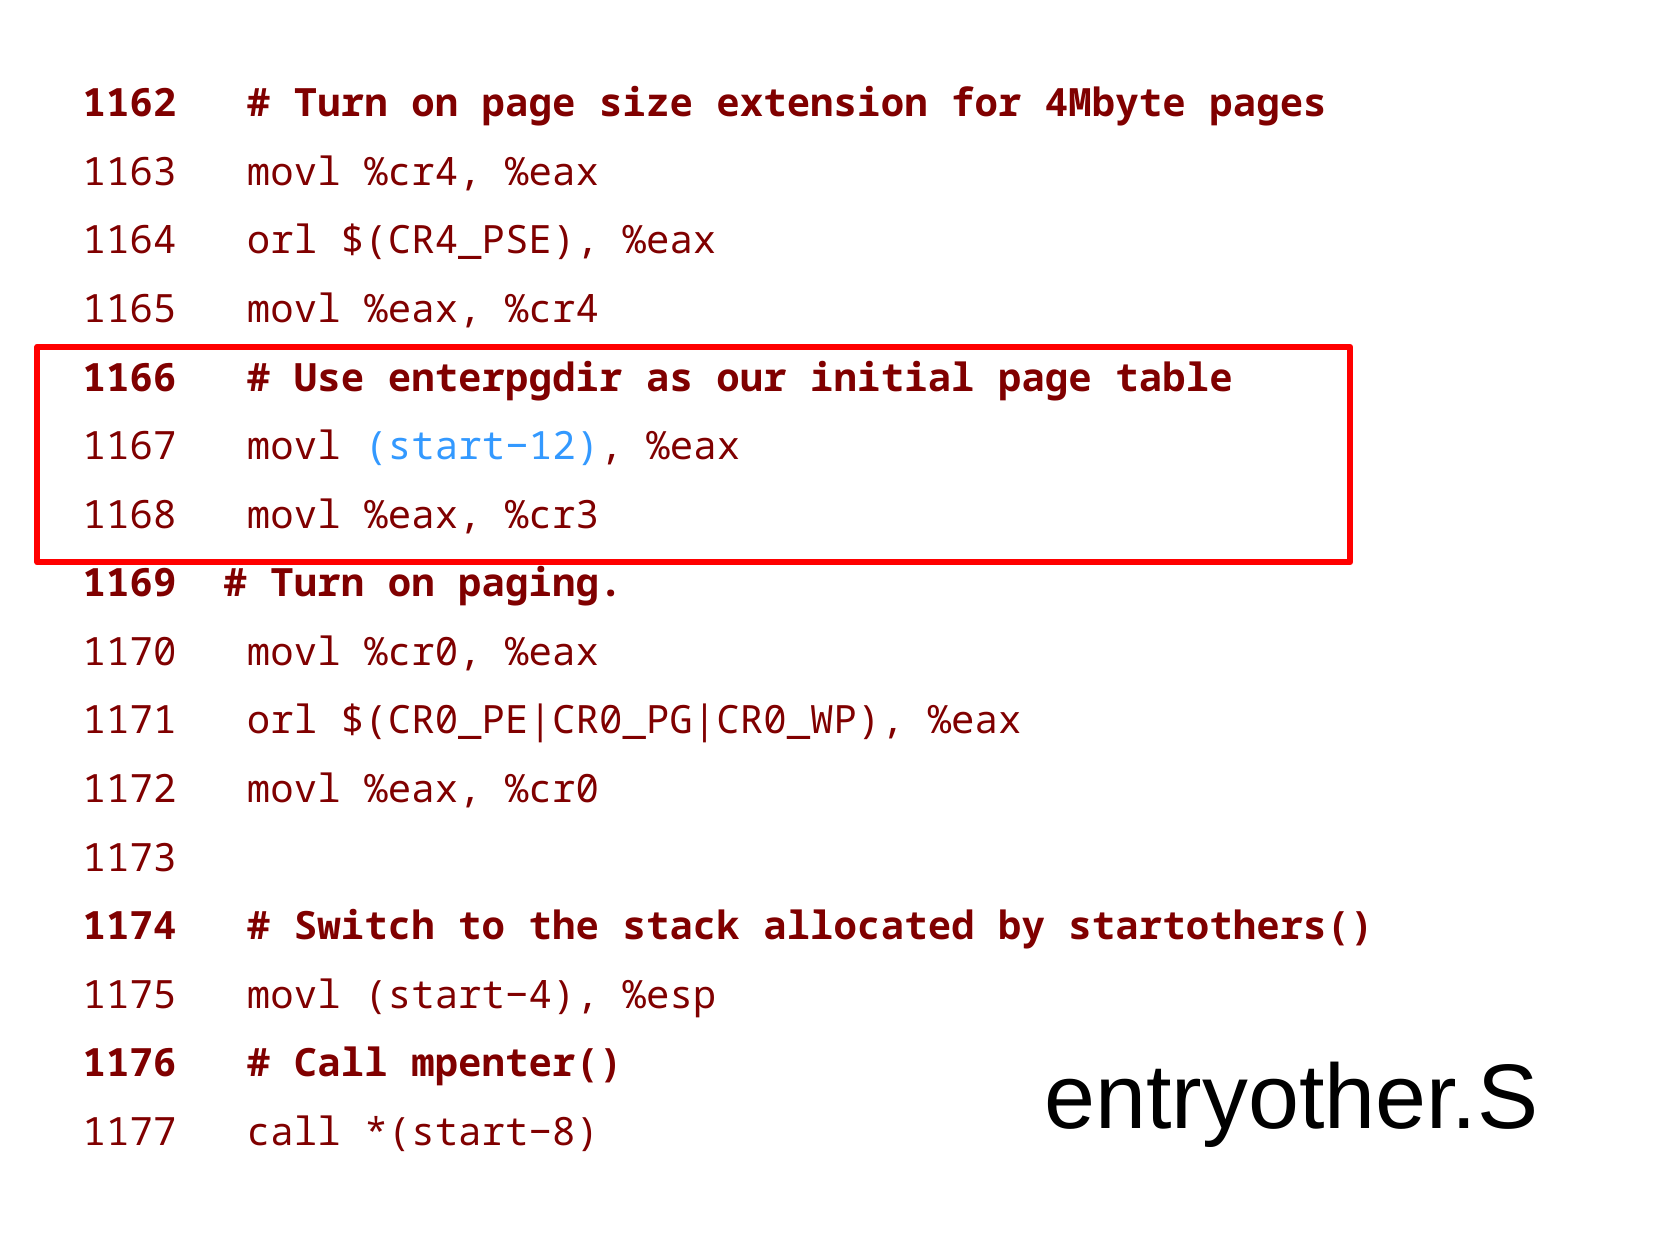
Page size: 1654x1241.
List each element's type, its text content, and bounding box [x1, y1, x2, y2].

list 1162 # Turn on page size extension for 4Mbyte pages 1163 movl %cr4, %eax 1164 orl $(CR4_PSE), %eax 1165 movl %eax, %cr4 1166 # Use enterpgdir as our initial page table 1167 movl (start−12), %eax 1168 movl %eax, %cr3 1169 # Turn on paging. 1170 movl %cr0, %eax 1171 orl $(CR0_PE|CR0_PG|CR0_WP), %eax 1172 movl %eax, %cr0 1173 1174 # Switch to the stack allocated by startothers() 1175 movl (start−4), %esp 1176 # Call mpenter() 1177 call *(start−8) [82, 350, 1347, 559]
title entryother.S [1012, 992, 1571, 1201]
list 1162 # Turn on page size extension for 4Mbyte pages 1163 movl %cr4, %eax 1164 orl $(CR4_PSE), %eax 1165 movl %eax, %cr4 1166 # Use enterpgdir as our initial page table 1167 movl (start−12), %eax 1168 movl %eax, %cr3 1169 # Turn on paging. 1170 movl %cr0, %eax 1171 orl $(CR0_PE|CR0_PG|CR0_WP), %eax 1172 movl %eax, %cr0 1173 1174 # Switch to the stack allocated by startothers() 1175 movl (start−4), %esp 1176 # Call mpenter() 1177 call *(start−8) [82, 75, 1571, 1163]
